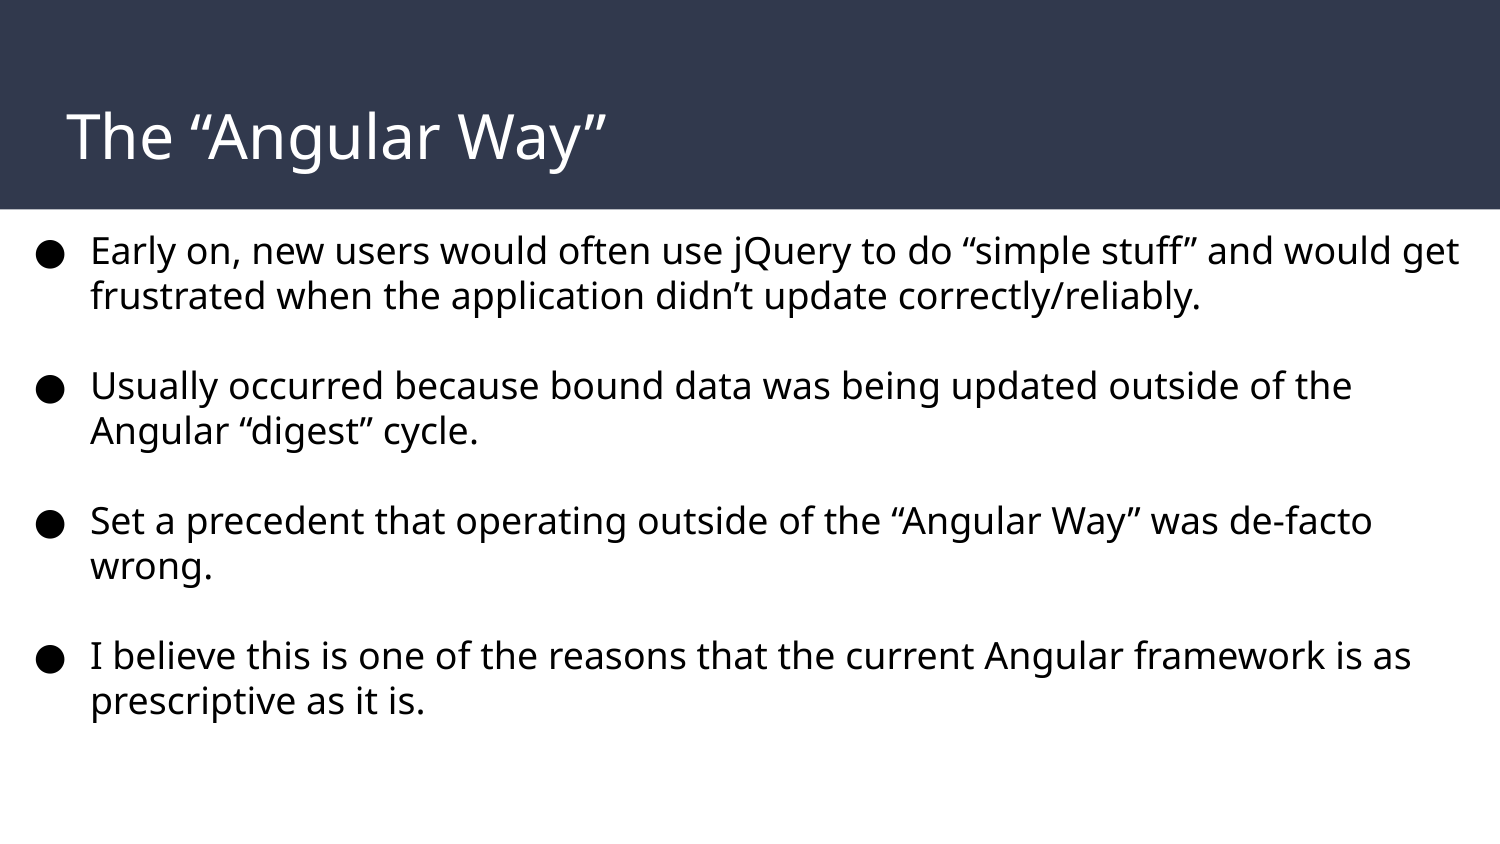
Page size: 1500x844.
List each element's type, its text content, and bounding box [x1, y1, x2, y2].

text_box Early on, new users would often use jQuery to do “simple stuff” and would get frustrated when the application didn’t update correctly/reliably. Usually occurred because bound data was being updated outside of the Angular “digest” cycle. Set a precedent that operating outside of the “Angular Way” was de-facto wrong. I believe this is one of the reasons that the current Angular framework is as prescriptive as it is. [0, 212, 1500, 830]
title The “Angular Way” [51, 82, 1449, 185]
